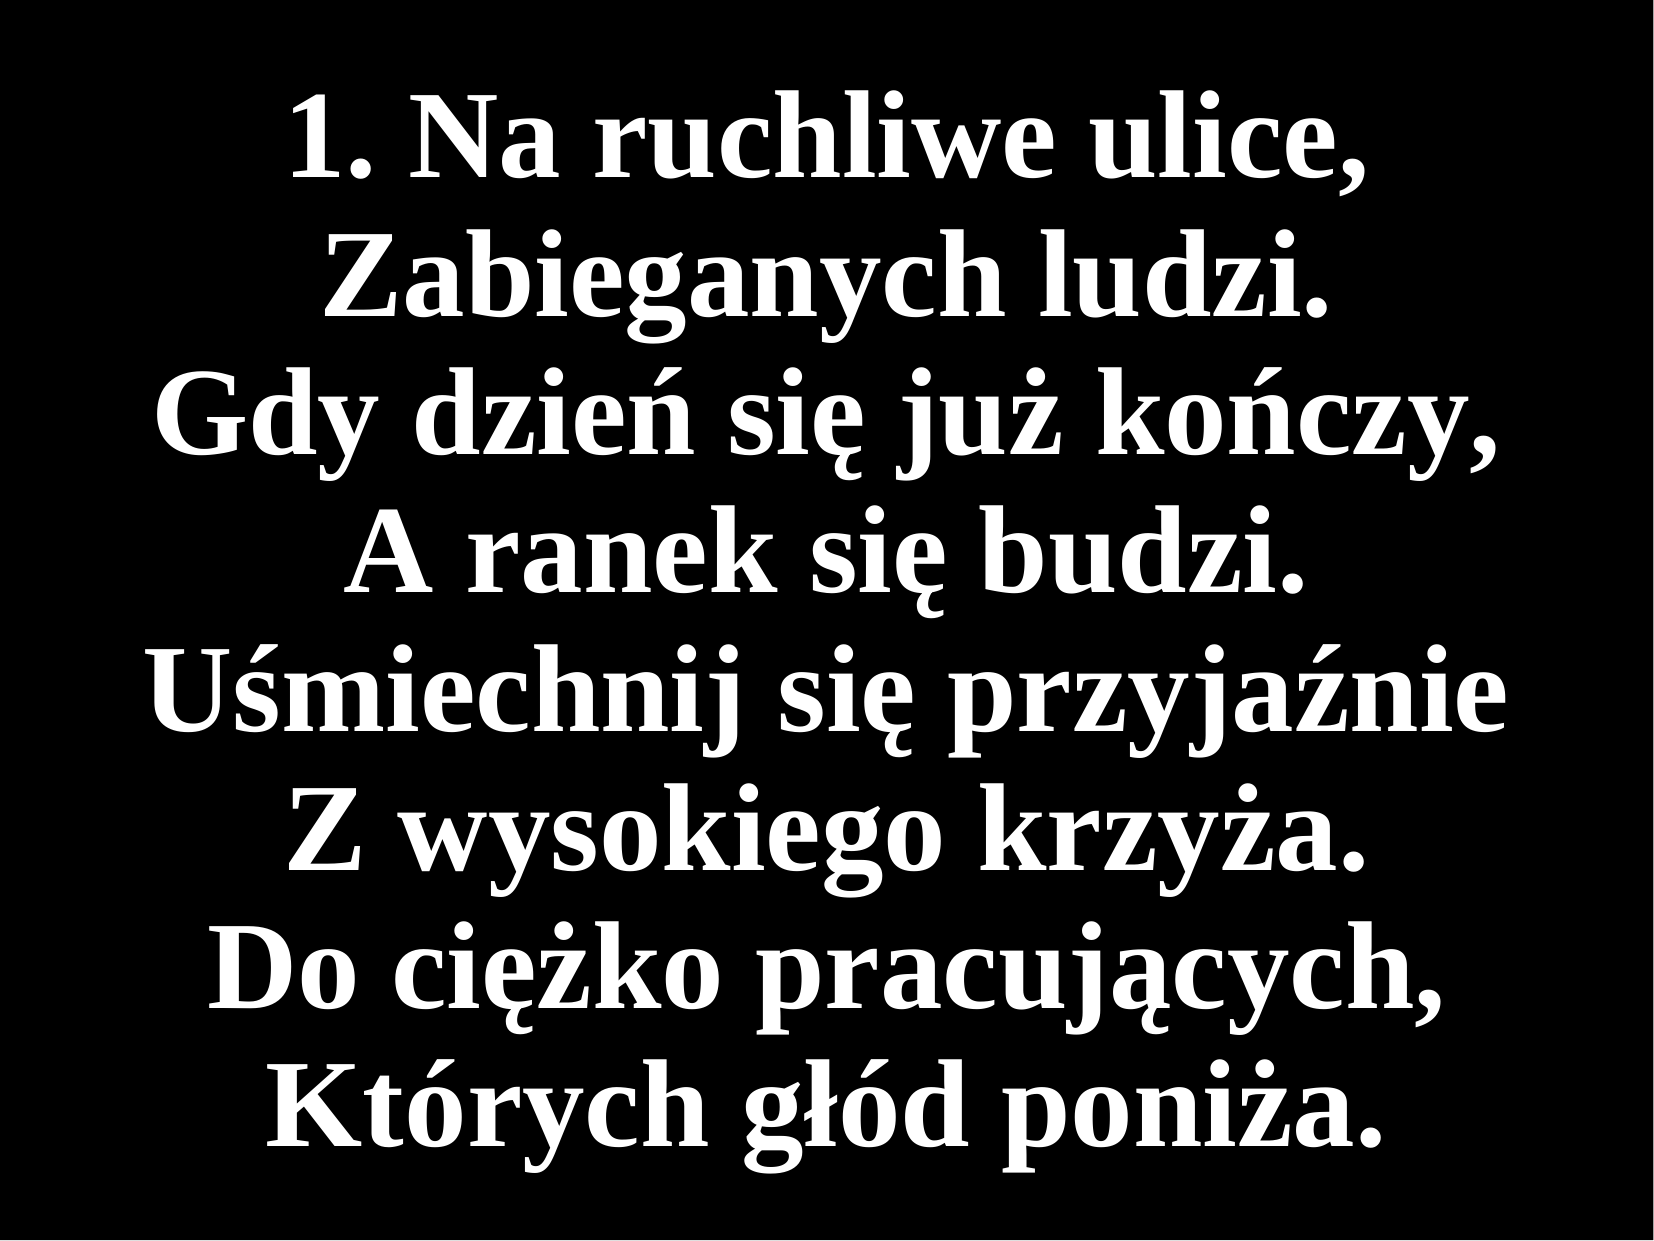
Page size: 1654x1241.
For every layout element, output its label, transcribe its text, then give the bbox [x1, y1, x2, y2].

title 1. Na ruchliwe ulice, Zabieganych ludzi. Gdy dzień się już kończy, A ranek się budzi. Uśmiechnij się przyjaźnie Z wysokiego krzyża. Do ciężko pracujących, Których głód poniża. [0, 0, 1654, 1241]
